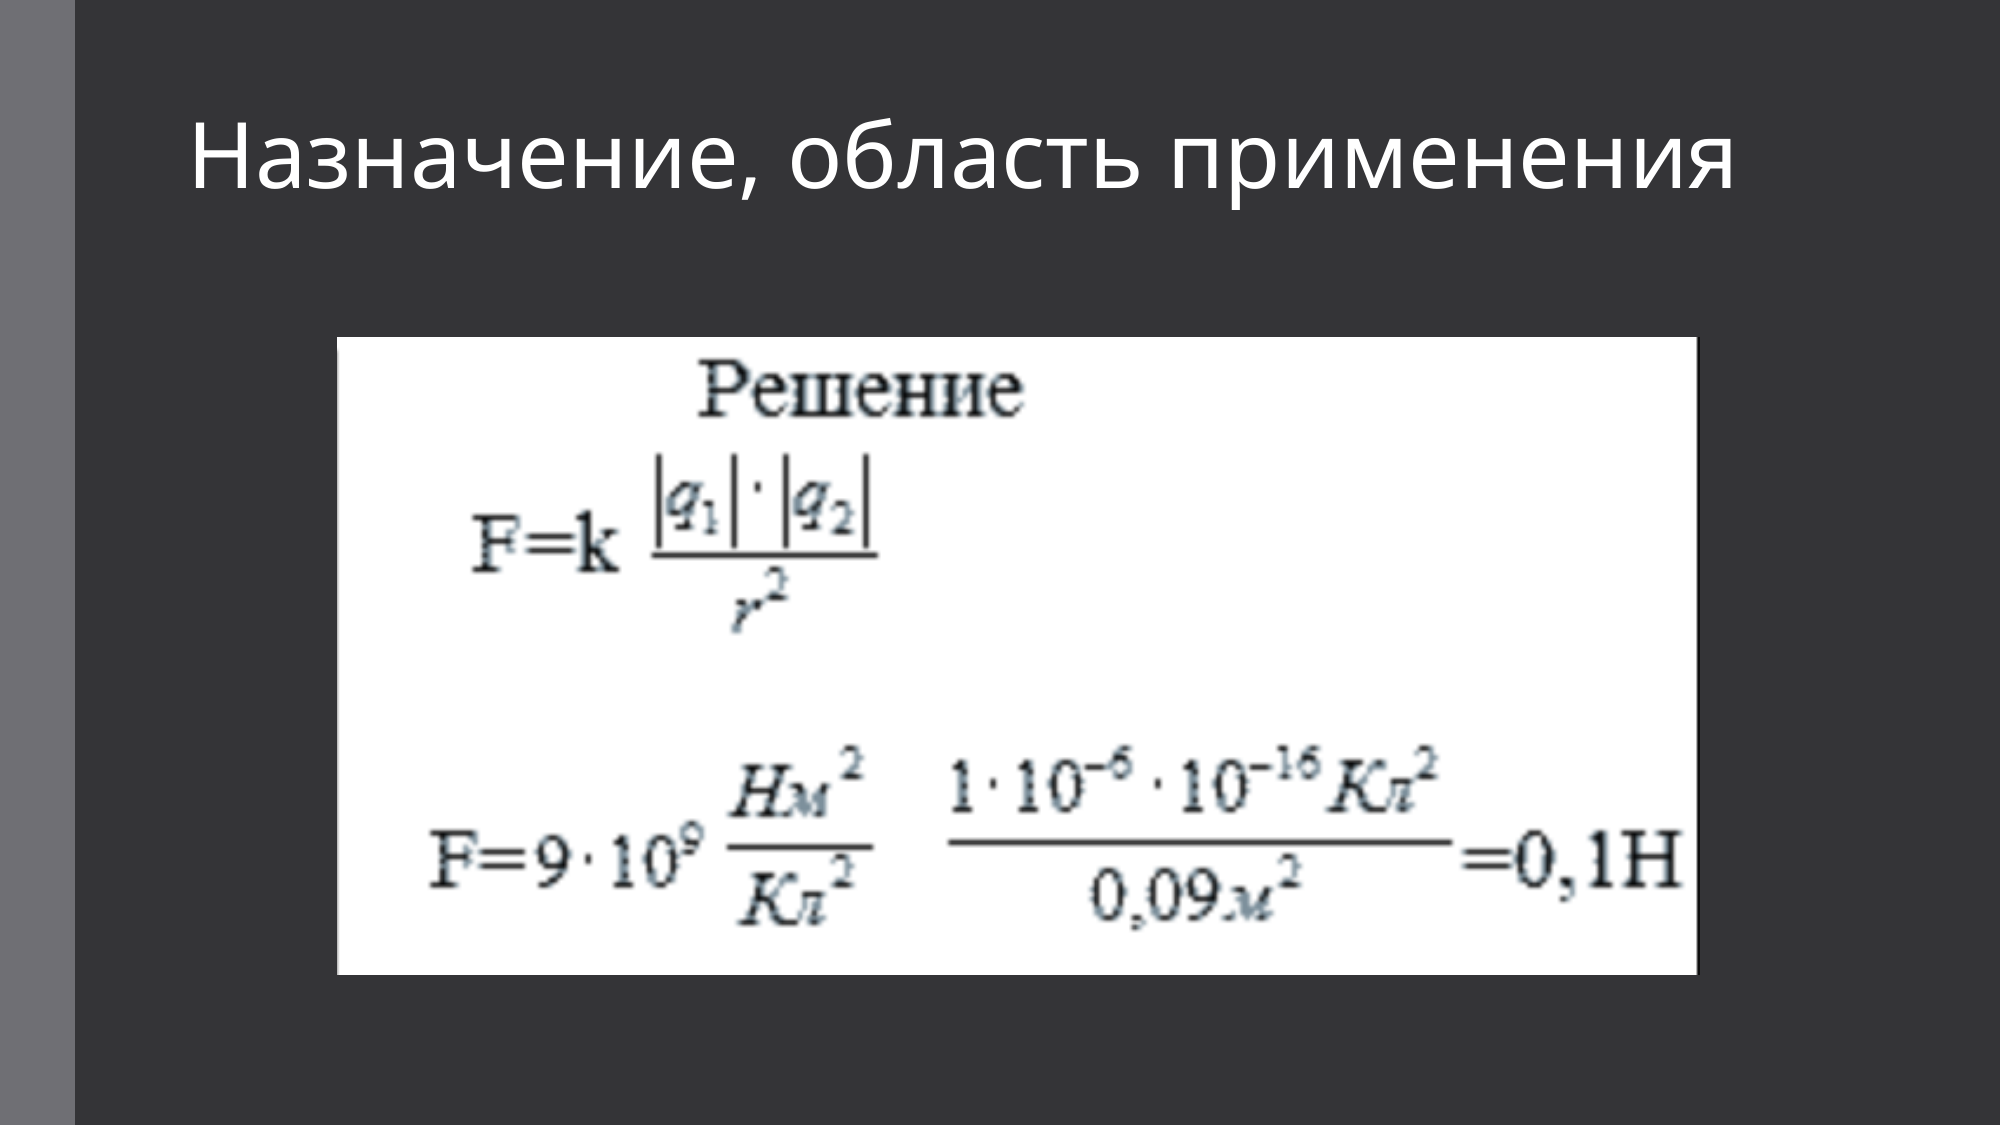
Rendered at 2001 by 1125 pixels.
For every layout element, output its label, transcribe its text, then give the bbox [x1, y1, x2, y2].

picture [337, 337, 1700, 976]
title Назначение, область применения [187, 42, 1876, 264]
